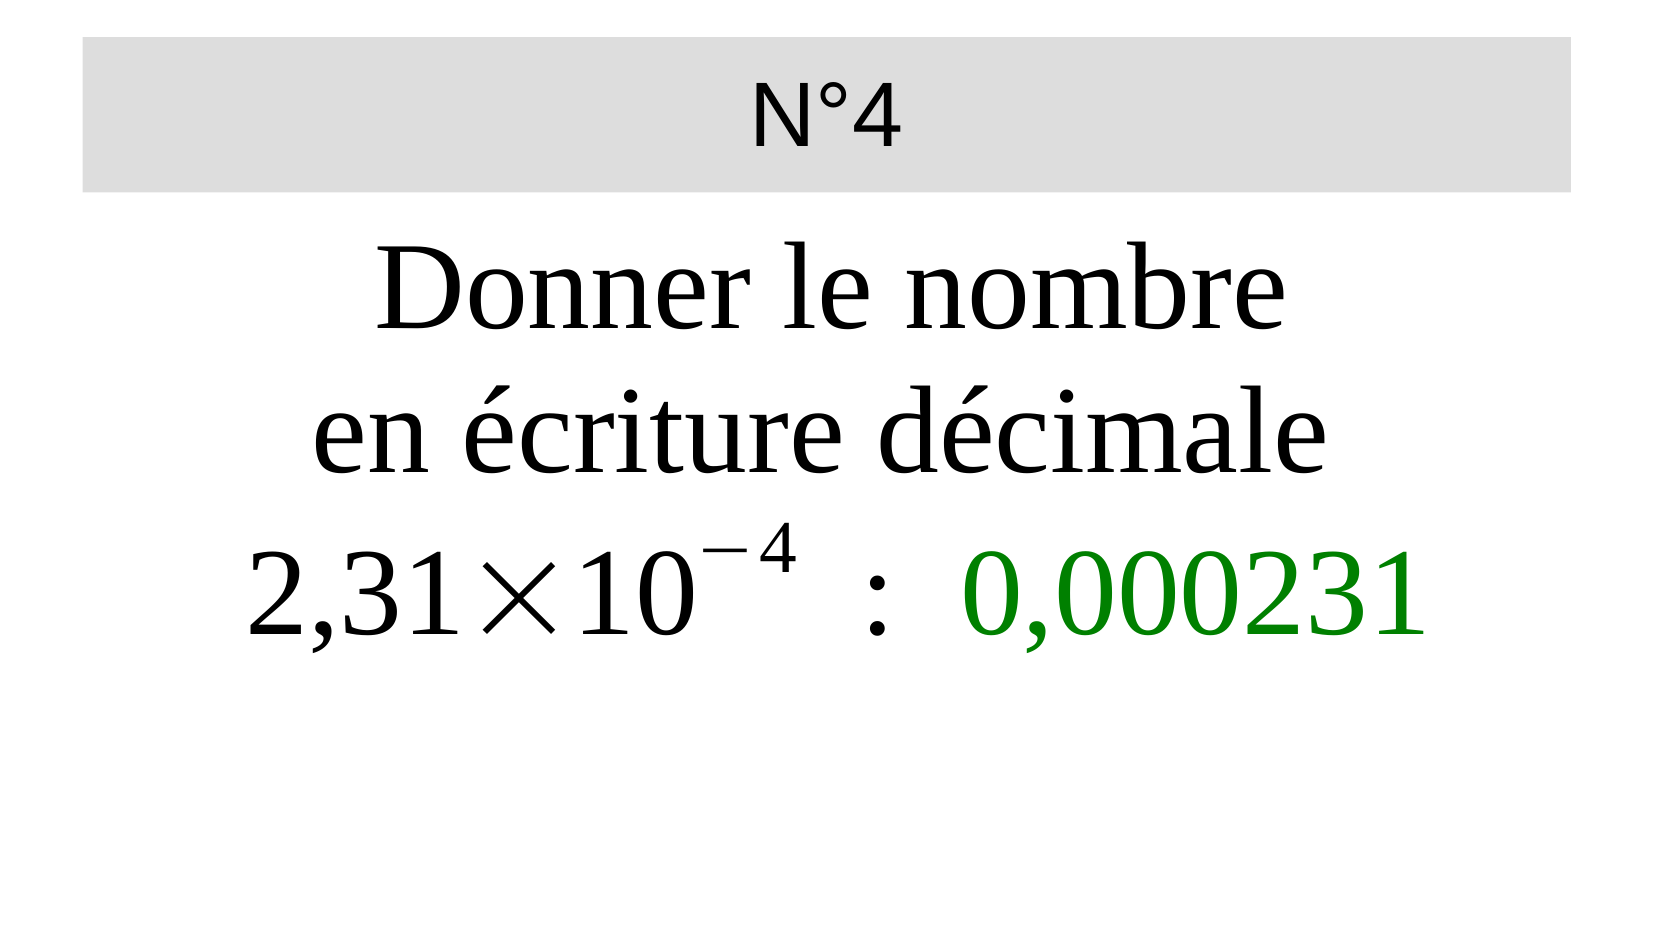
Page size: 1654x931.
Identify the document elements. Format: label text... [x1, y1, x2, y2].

title N°4 [82, 37, 1571, 193]
chart [236, 217, 1438, 662]
